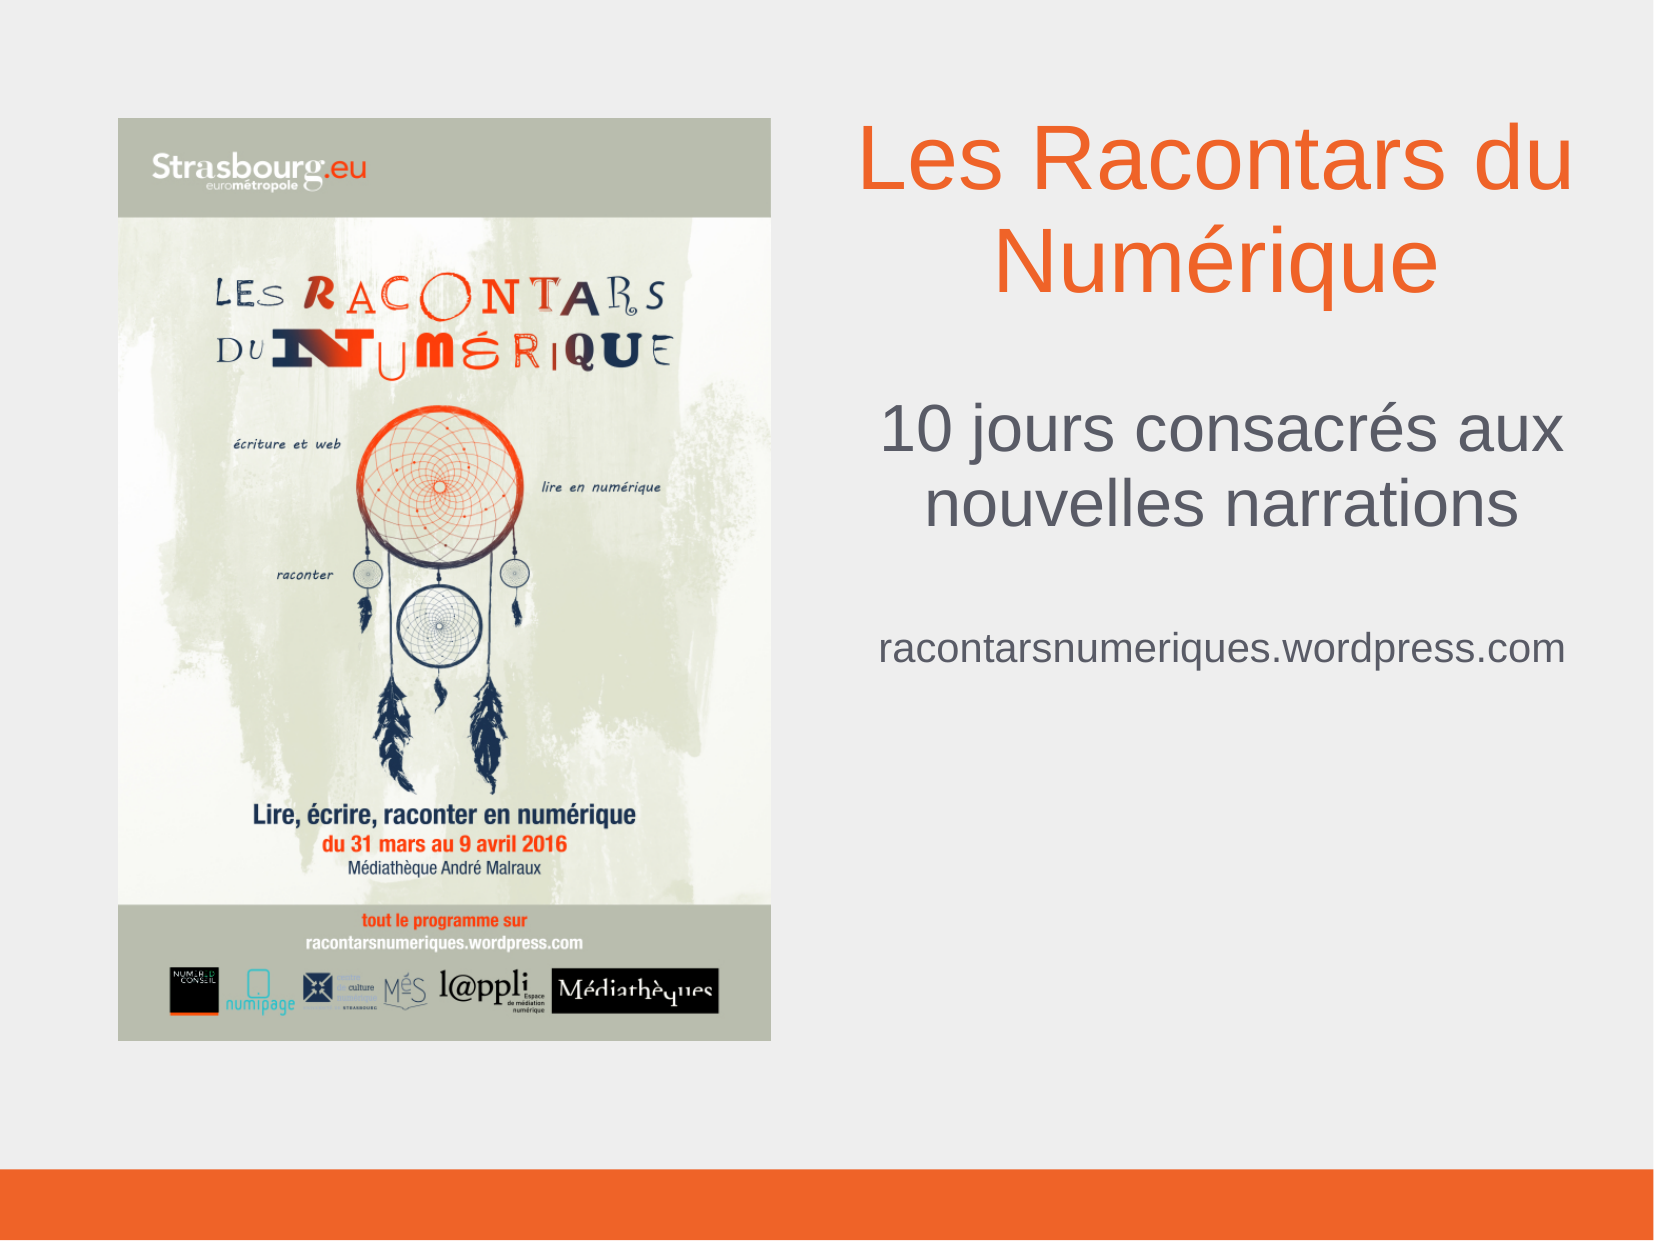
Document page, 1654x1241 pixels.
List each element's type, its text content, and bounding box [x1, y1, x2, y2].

text_box [0, 1169, 1654, 1241]
text_box Les Racontars du Numérique [820, 99, 1613, 383]
picture [118, 118, 771, 1041]
text_box 10 jours consacrés aux nouvelles narrations racontarsnumeriques.wordpress.com [803, 383, 1642, 754]
